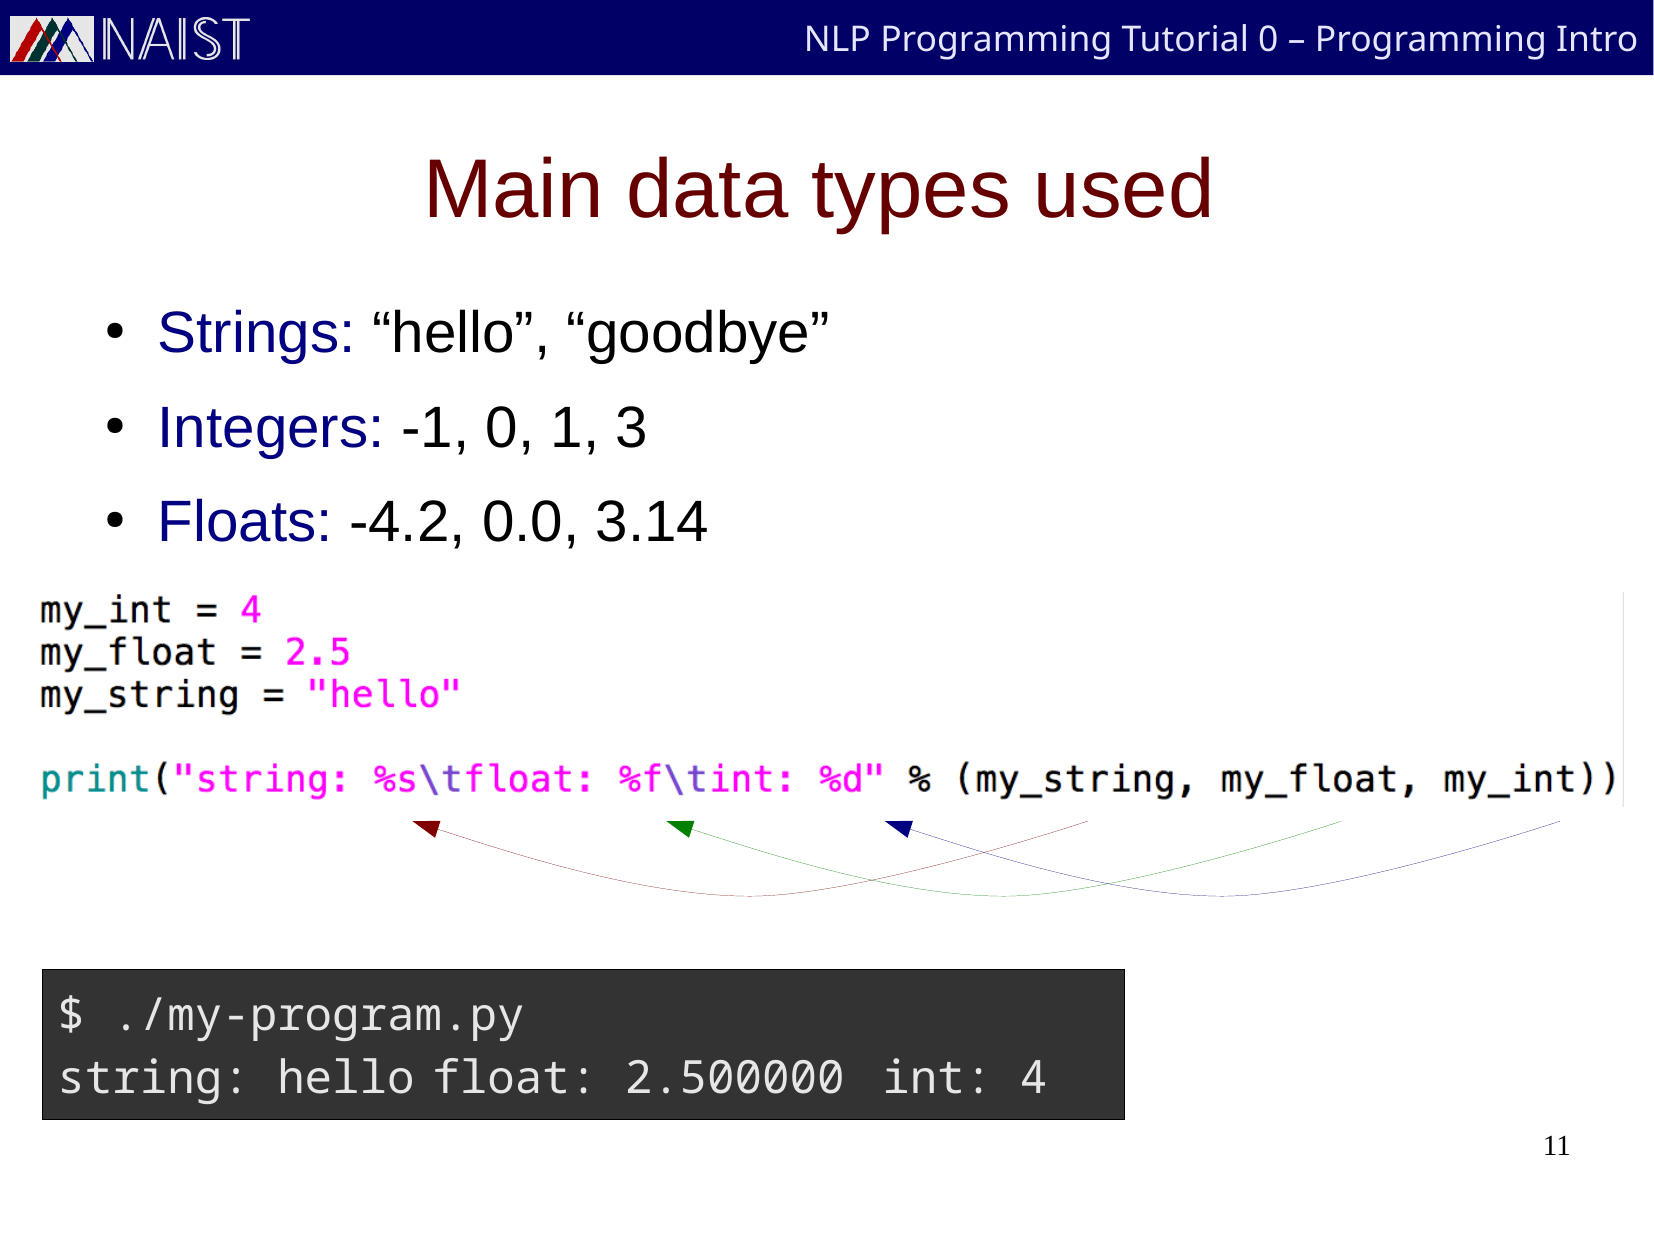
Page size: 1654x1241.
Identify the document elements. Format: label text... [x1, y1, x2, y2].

picture [102, 17, 251, 60]
picture [10, 16, 94, 62]
title Main data types used [75, 92, 1564, 285]
list Strings: “hello”, “goodbye” Integers: -1, 0, 1, 3 Floats: -4.2, 0.0, 3.14 [86, 807, 1576, 1119]
list Strings: “hello”, “goodbye” Integers: -1, 0, 1, 3 Floats: -4.2, 0.0, 3.14 [86, 300, 1576, 592]
picture [34, 592, 1624, 807]
text_box $ ./my-program.py string: hello float: 2.500000 int: 4 [42, 969, 1125, 1120]
